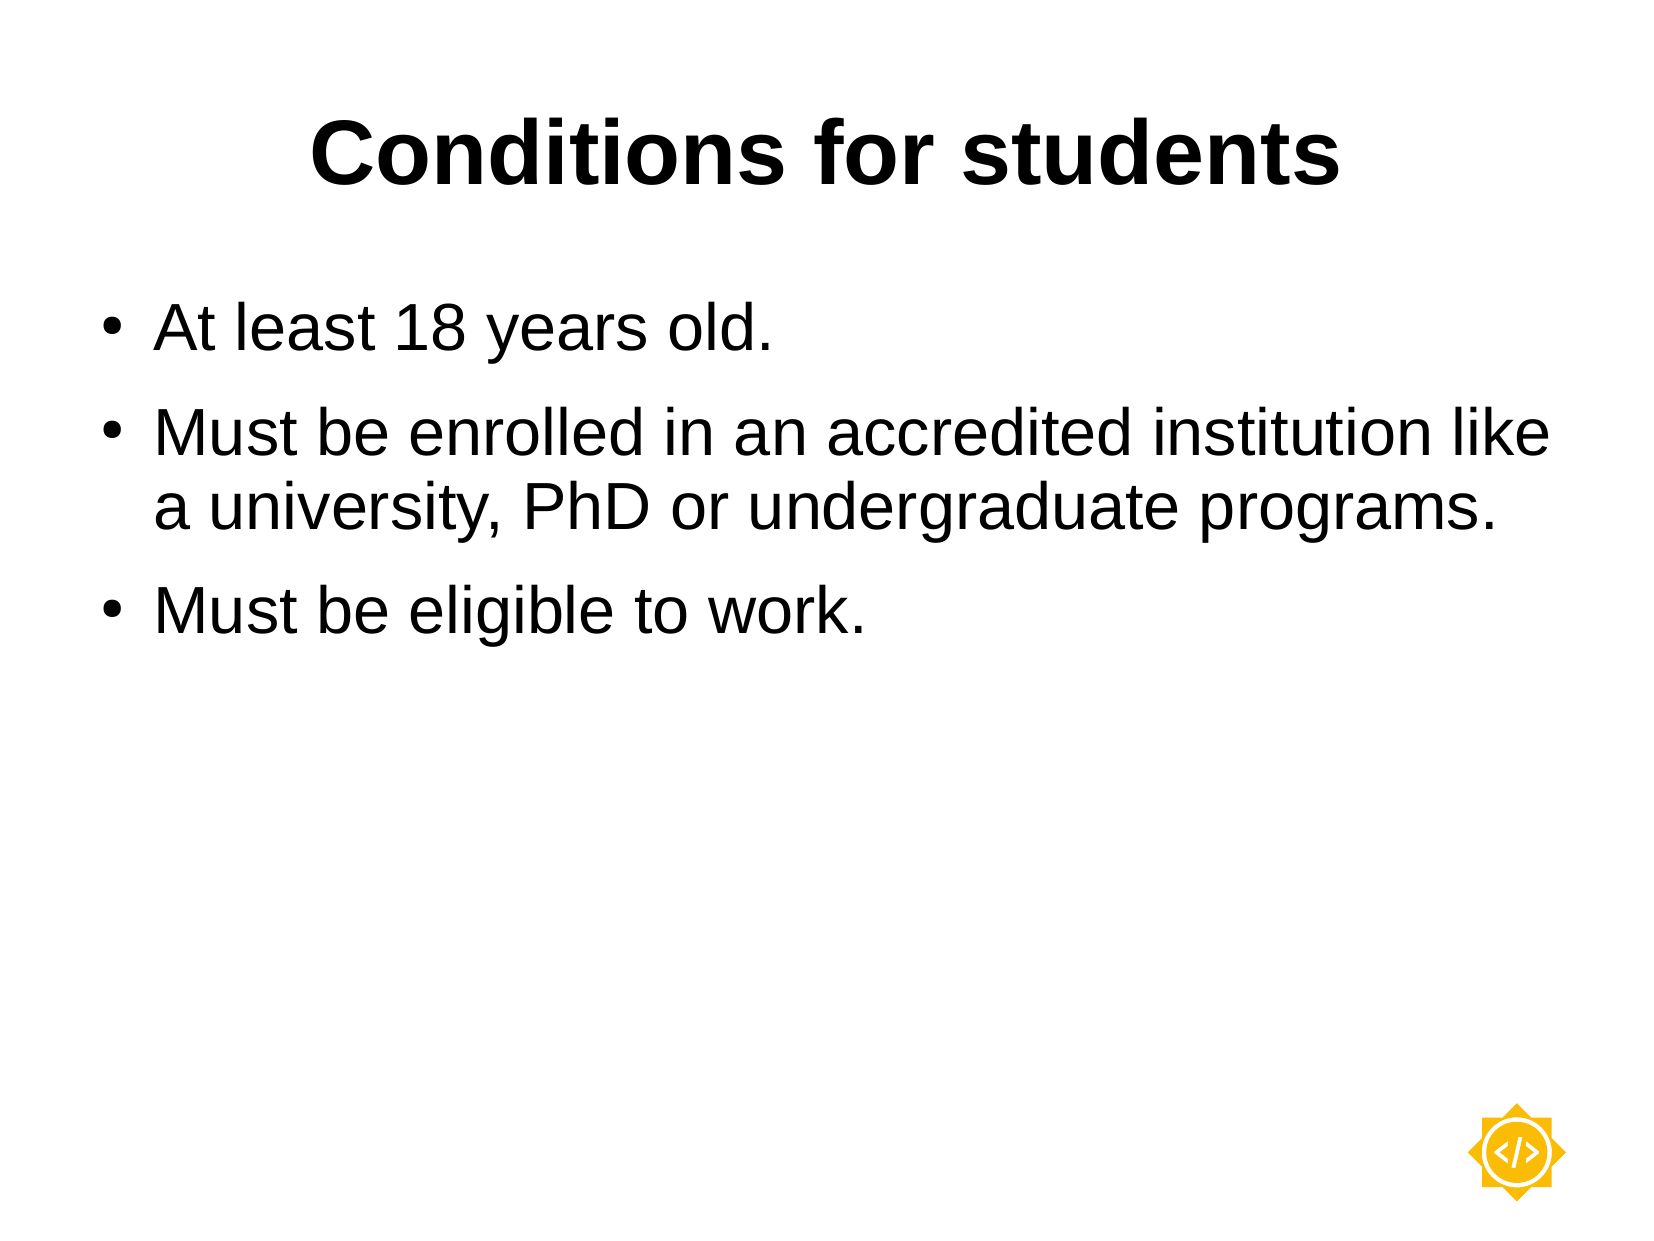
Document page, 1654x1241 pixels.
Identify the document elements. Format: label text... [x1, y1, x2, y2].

list At least 18 years old. Must be enrolled in an accredited institution like a university, PhD or undergraduate programs. Must be eligible to work. [82, 290, 1571, 1010]
title Conditions for students [82, 49, 1571, 257]
